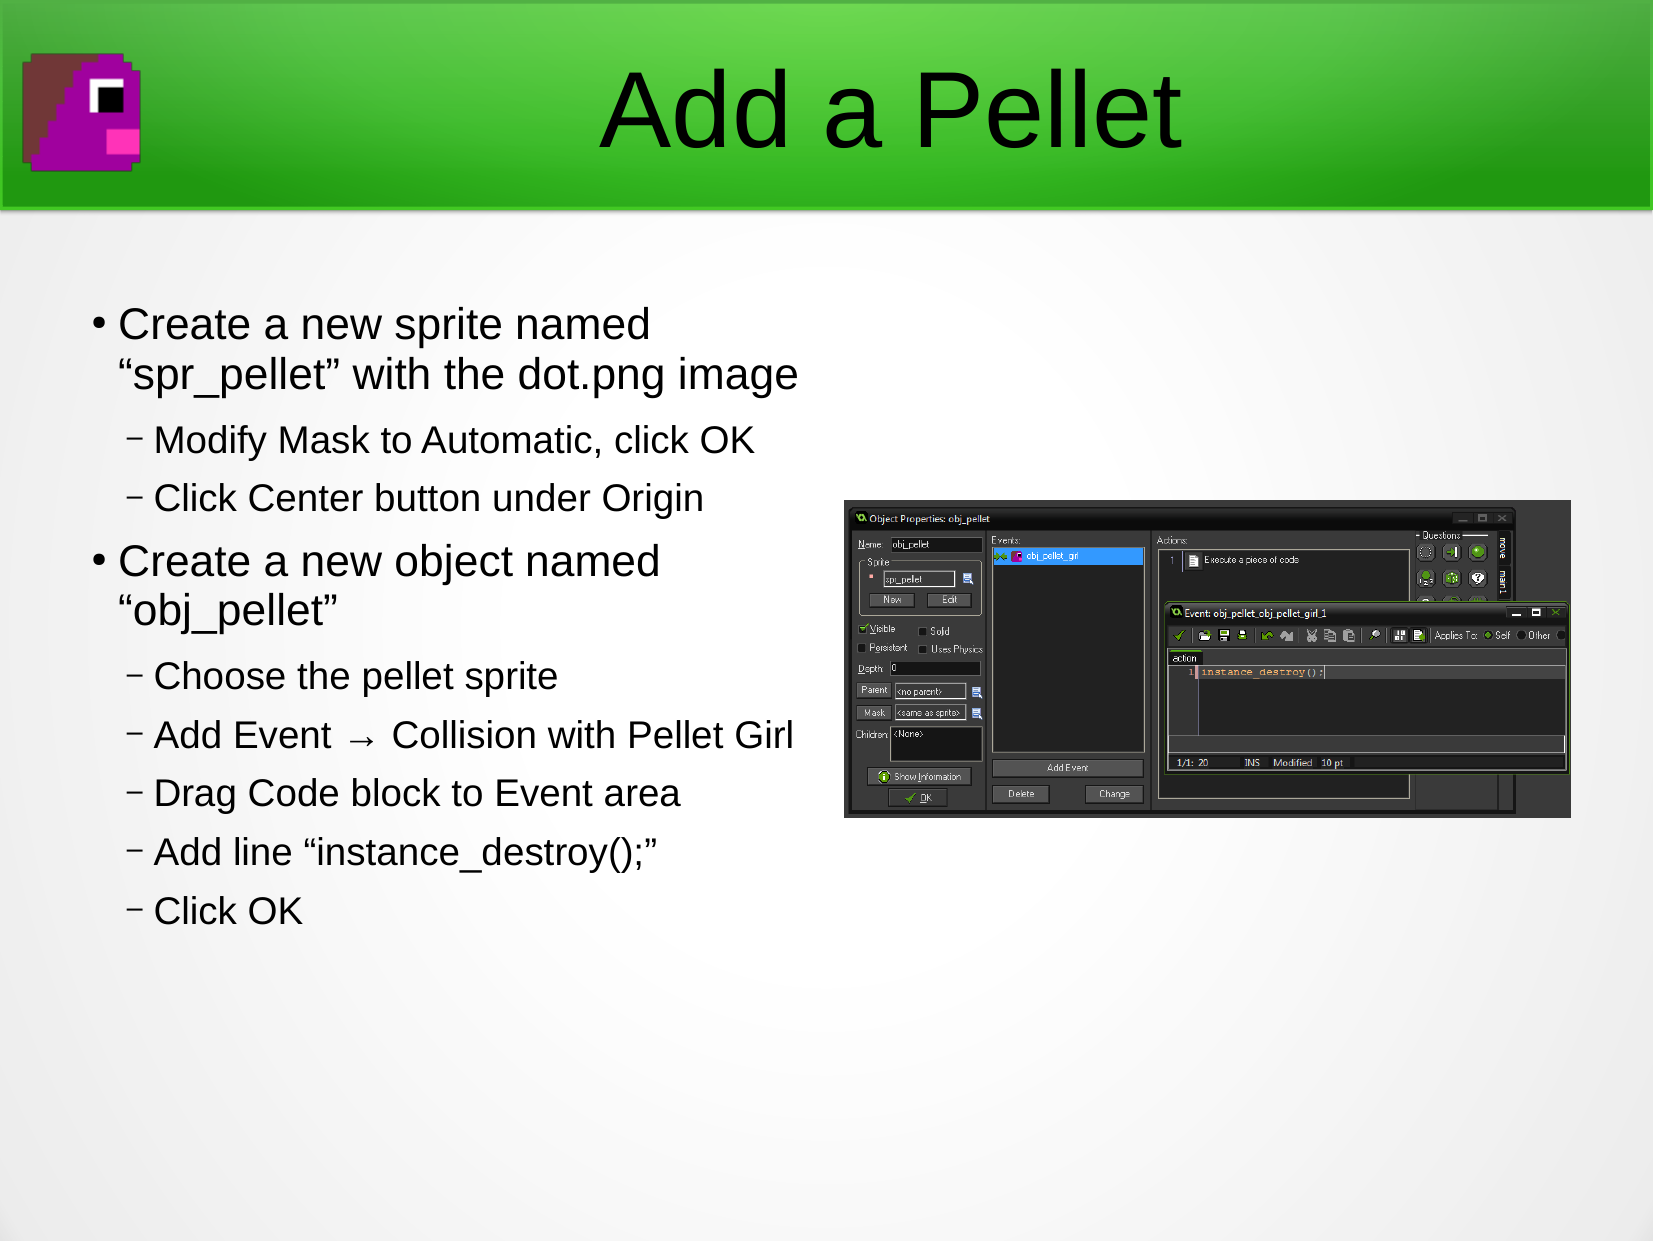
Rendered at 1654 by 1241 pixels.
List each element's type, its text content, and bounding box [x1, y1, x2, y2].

picture [844, 500, 1571, 818]
list Create a new sprite named “spr_pellet” with the dot.png image Modify Mask to Automatic, click OK Click Center button under Origin Create a new object named “obj_pellet” Choose the pellet sprite Add Event → Collision with Pellet Girl Drag Code block to Event area Add line “instance_destroy();” Click OK [82, 299, 809, 1019]
picture [15, 46, 148, 180]
title Add a Pellet [148, 30, 1636, 190]
